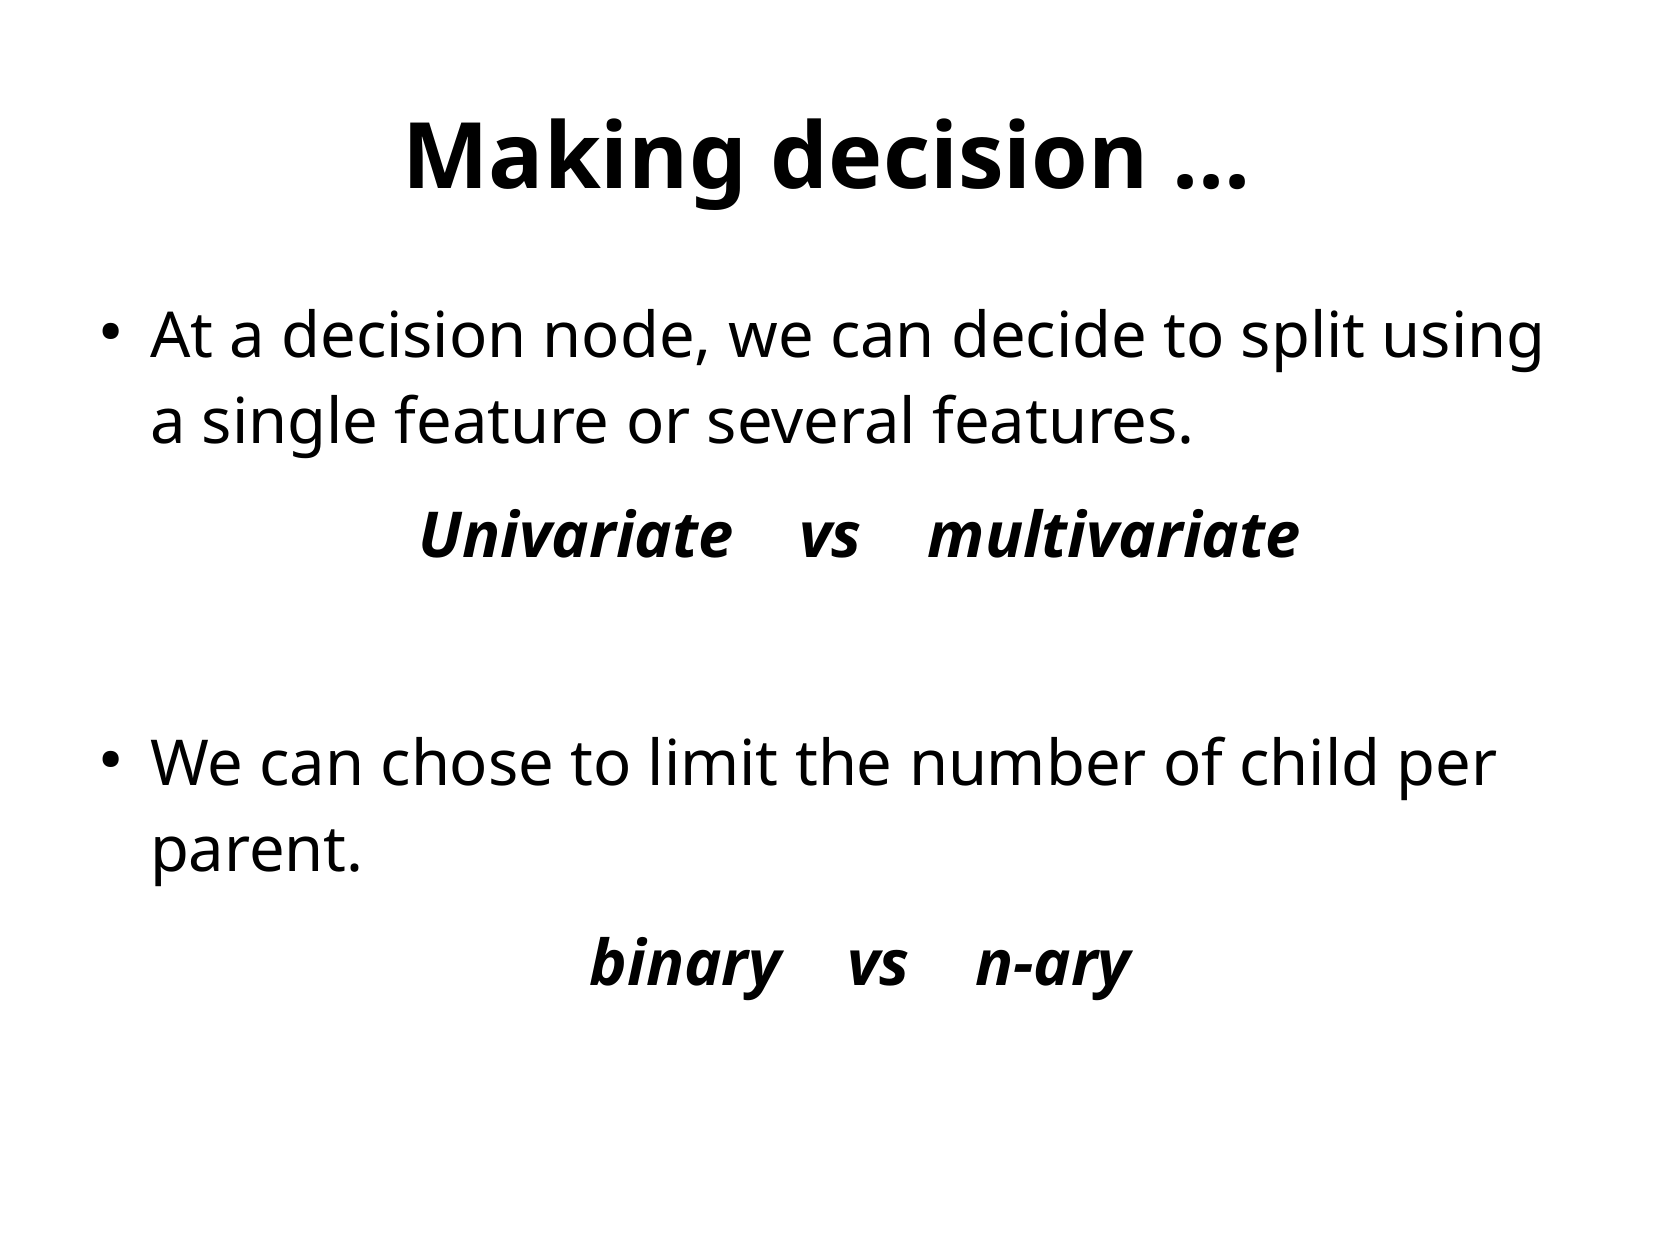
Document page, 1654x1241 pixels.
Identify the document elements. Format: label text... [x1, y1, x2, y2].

title Making decision ... [82, 49, 1571, 257]
list At a decision node, we can decide to split using a single feature or several features. Univariate vs multivariate We can chose to limit the number of child per parent. binary vs n-ary [82, 290, 1571, 1010]
